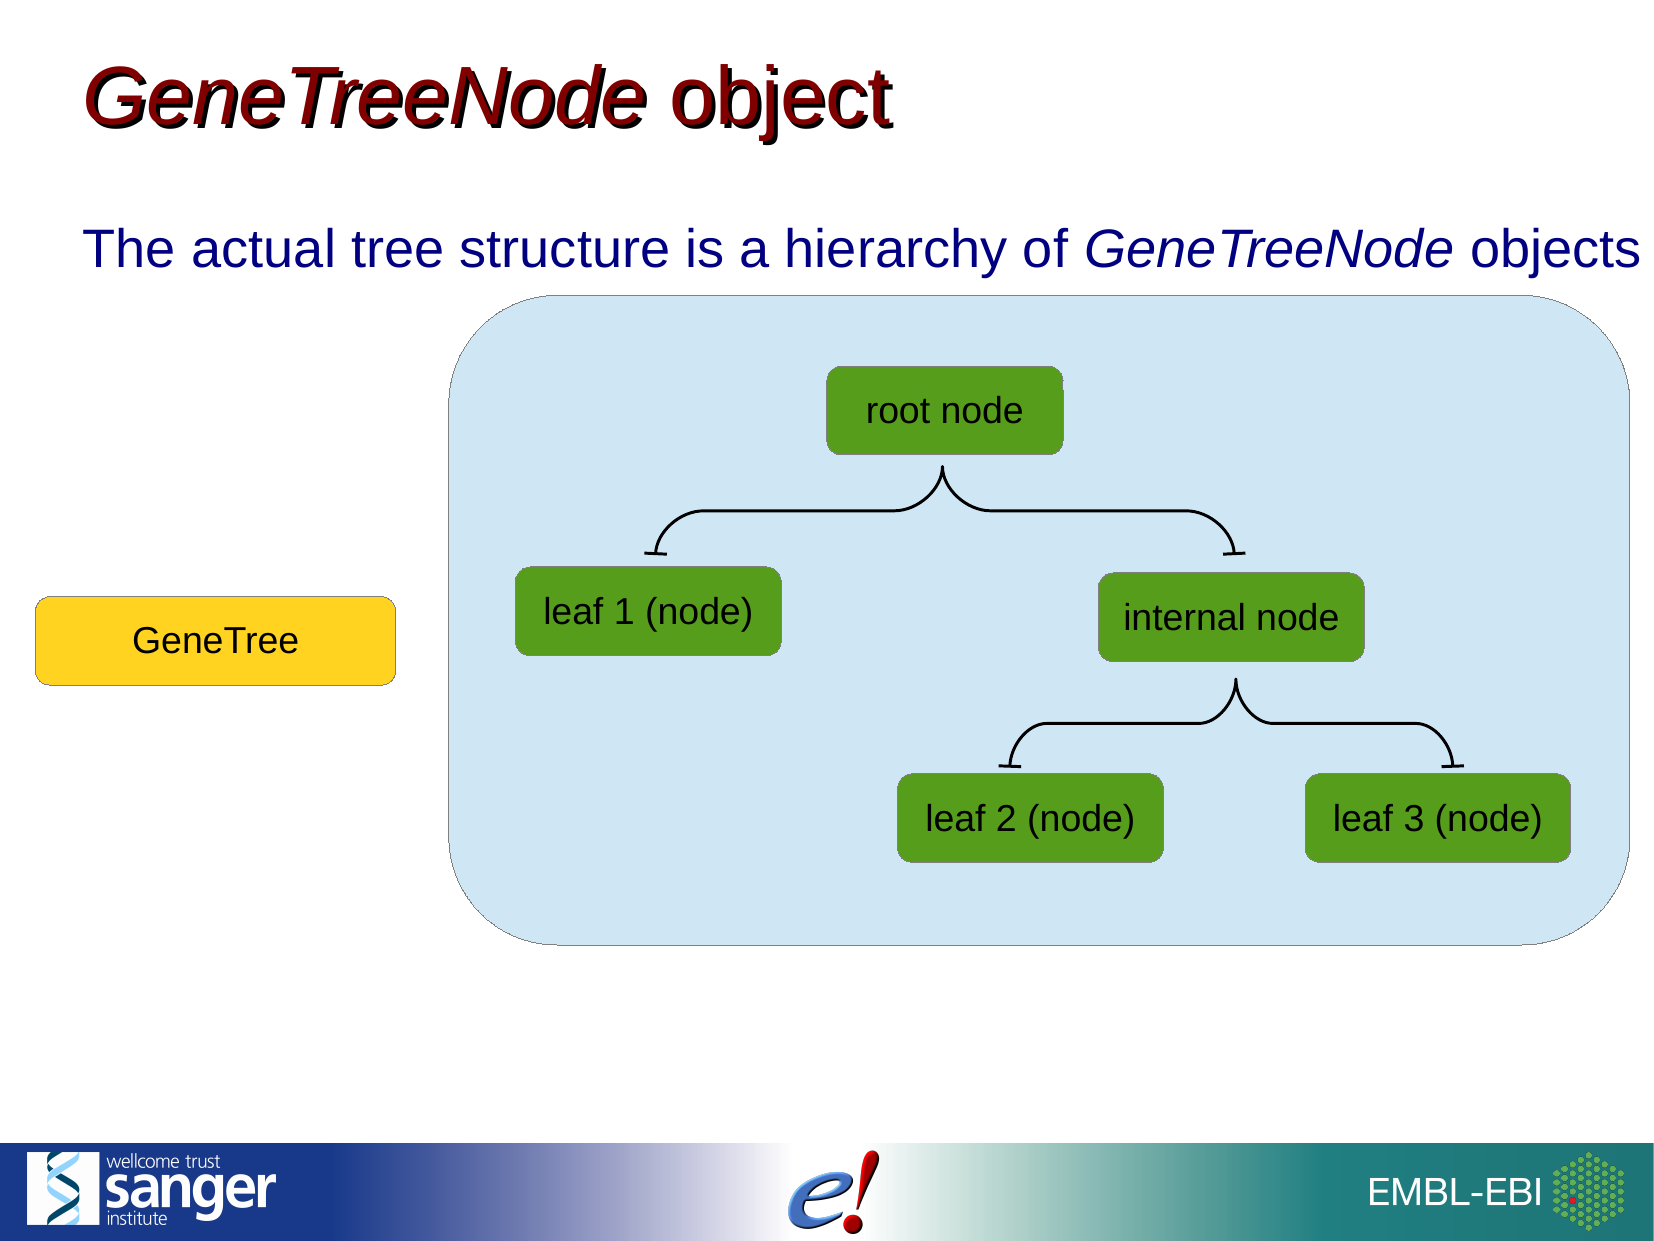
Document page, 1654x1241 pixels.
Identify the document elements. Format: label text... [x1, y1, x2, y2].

text_box leaf 2 (node) [897, 773, 1164, 863]
title GeneTreeNode object [82, 49, 1571, 218]
text_box leaf 1 (node) [515, 566, 782, 656]
text_box internal node [1098, 572, 1365, 662]
text_box leaf 3 (node) [1305, 773, 1571, 863]
list The actual tree structure is a hierarchy of GeneTreeNode objects [82, 218, 1654, 335]
text_box GeneTree [35, 596, 396, 686]
text_box root node [826, 366, 1064, 455]
picture [0, 1143, 1654, 1241]
text_box [448, 295, 1630, 946]
